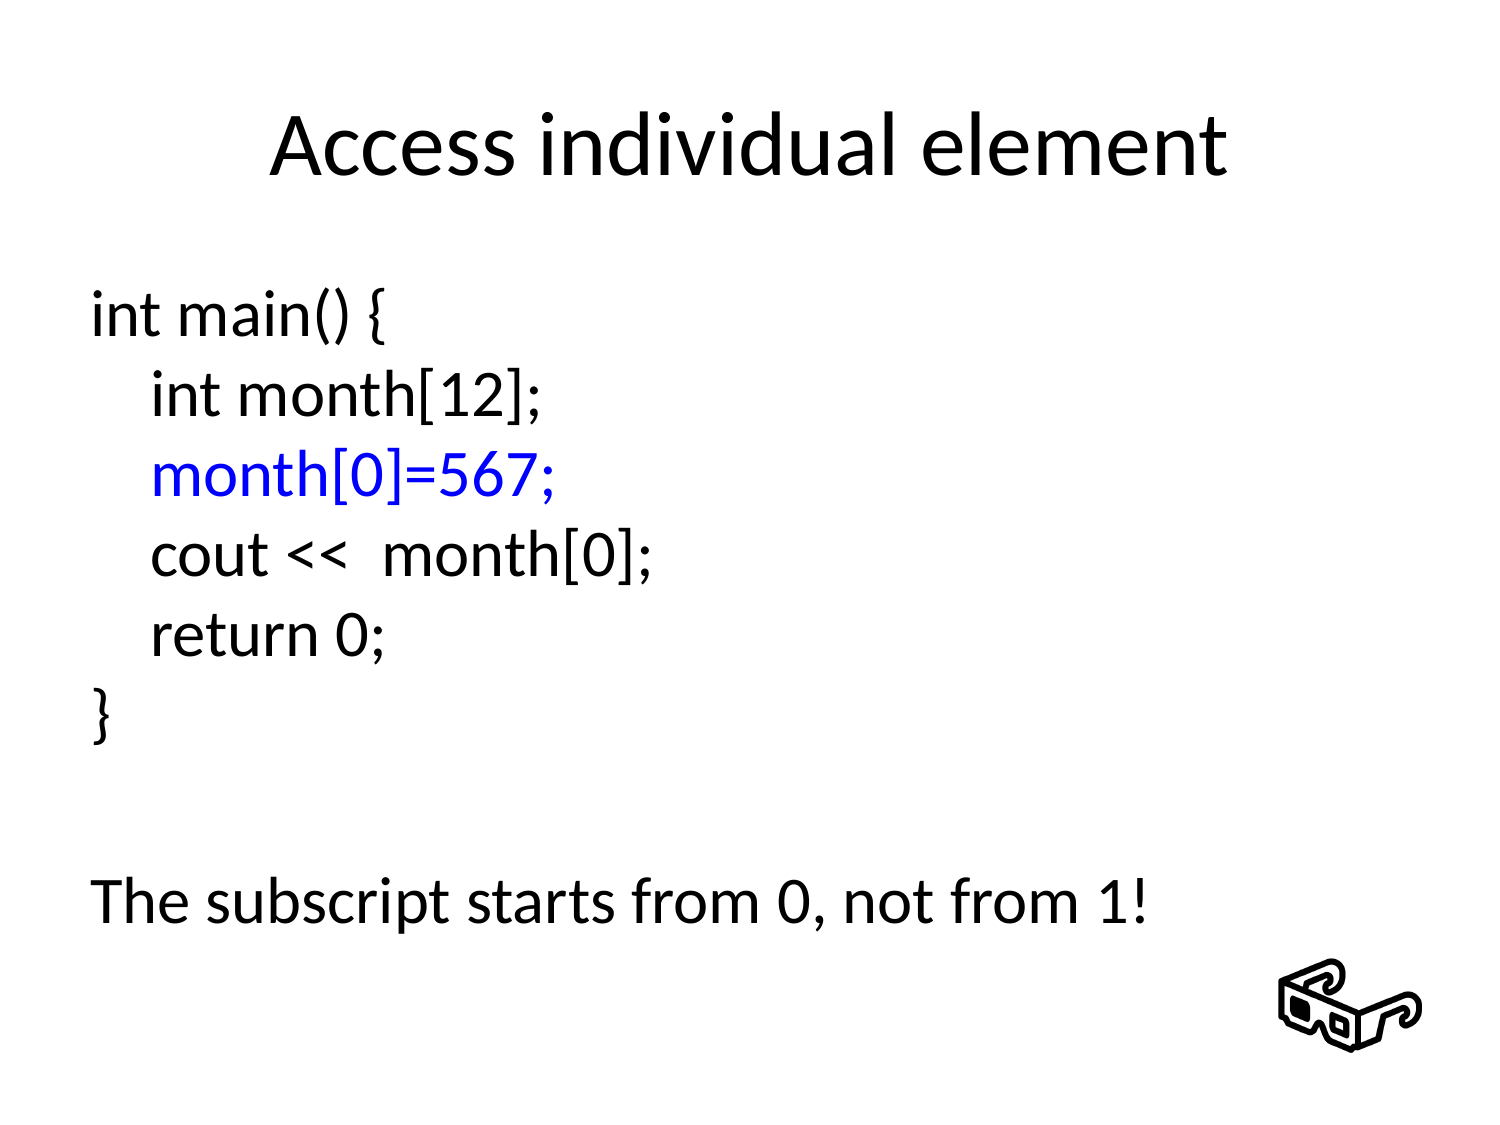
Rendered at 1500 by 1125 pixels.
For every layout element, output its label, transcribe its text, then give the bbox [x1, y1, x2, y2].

picture [1275, 929, 1425, 1080]
list int main() { int month[12]; month[0]=567; cout << month[0]; return 0; } The subscript starts from 0, not from 1! [75, 262, 1425, 1005]
title Access individual element [75, 45, 1425, 233]
